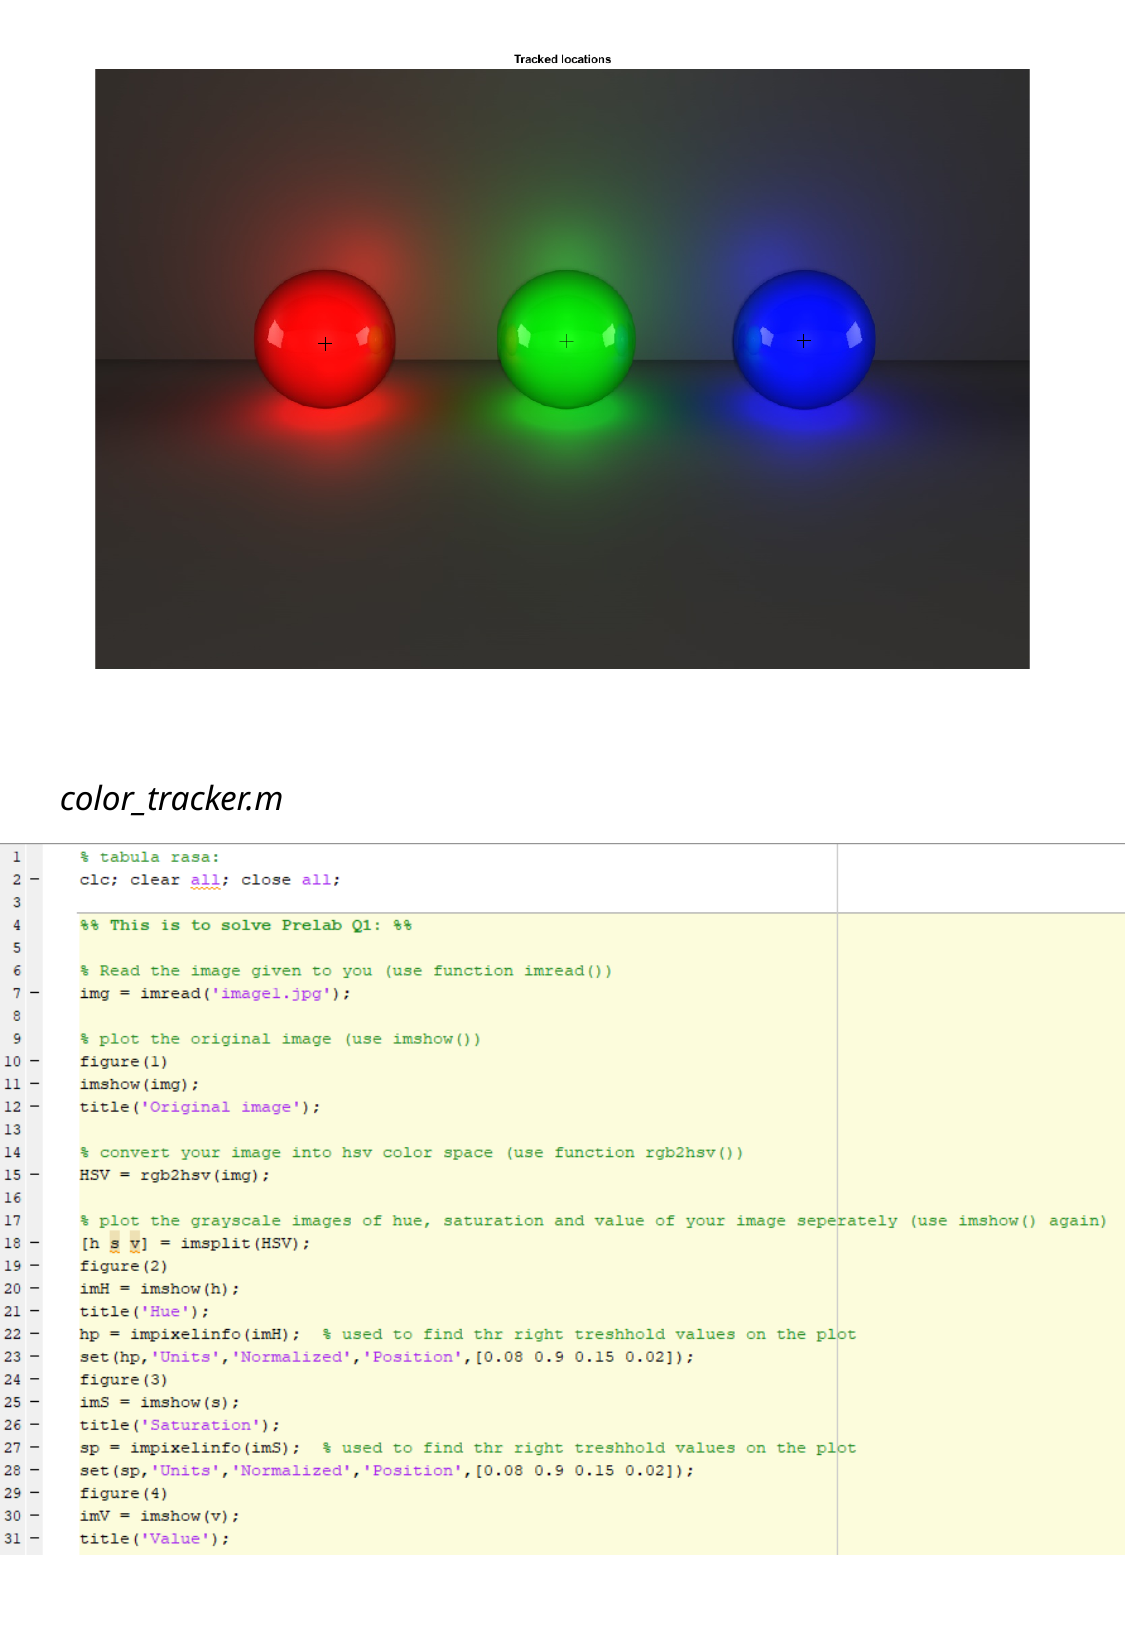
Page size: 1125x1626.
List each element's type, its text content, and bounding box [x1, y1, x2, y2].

picture [0, 843, 1125, 1555]
picture [0, 44, 1125, 722]
text_box color_tracker.m [44, 769, 1081, 825]
